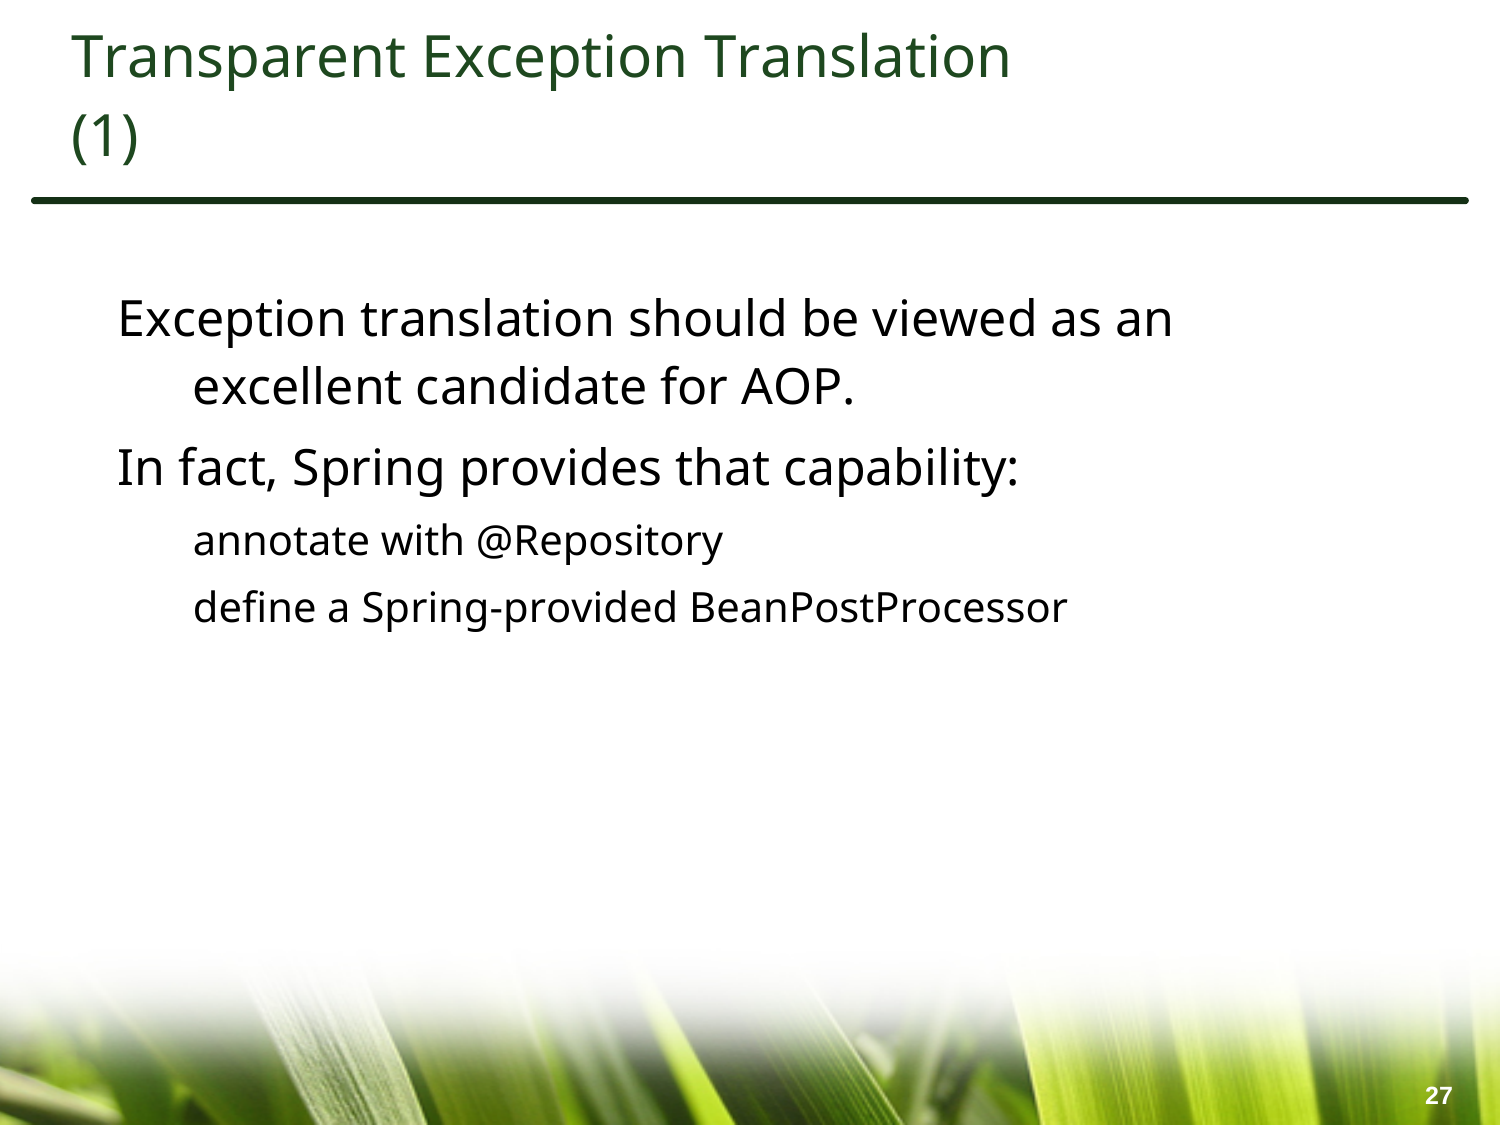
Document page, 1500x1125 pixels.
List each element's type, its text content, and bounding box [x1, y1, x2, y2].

title Transparent Exception Translation (1) [56, 13, 1089, 176]
list Exception translation should be viewed as an excellent candidate for AOP. In fact, Spring provides that capability: annotate with @Repository define a Spring-provided BeanPostProcessor [103, 275, 1394, 938]
picture [0, 944, 1500, 1125]
